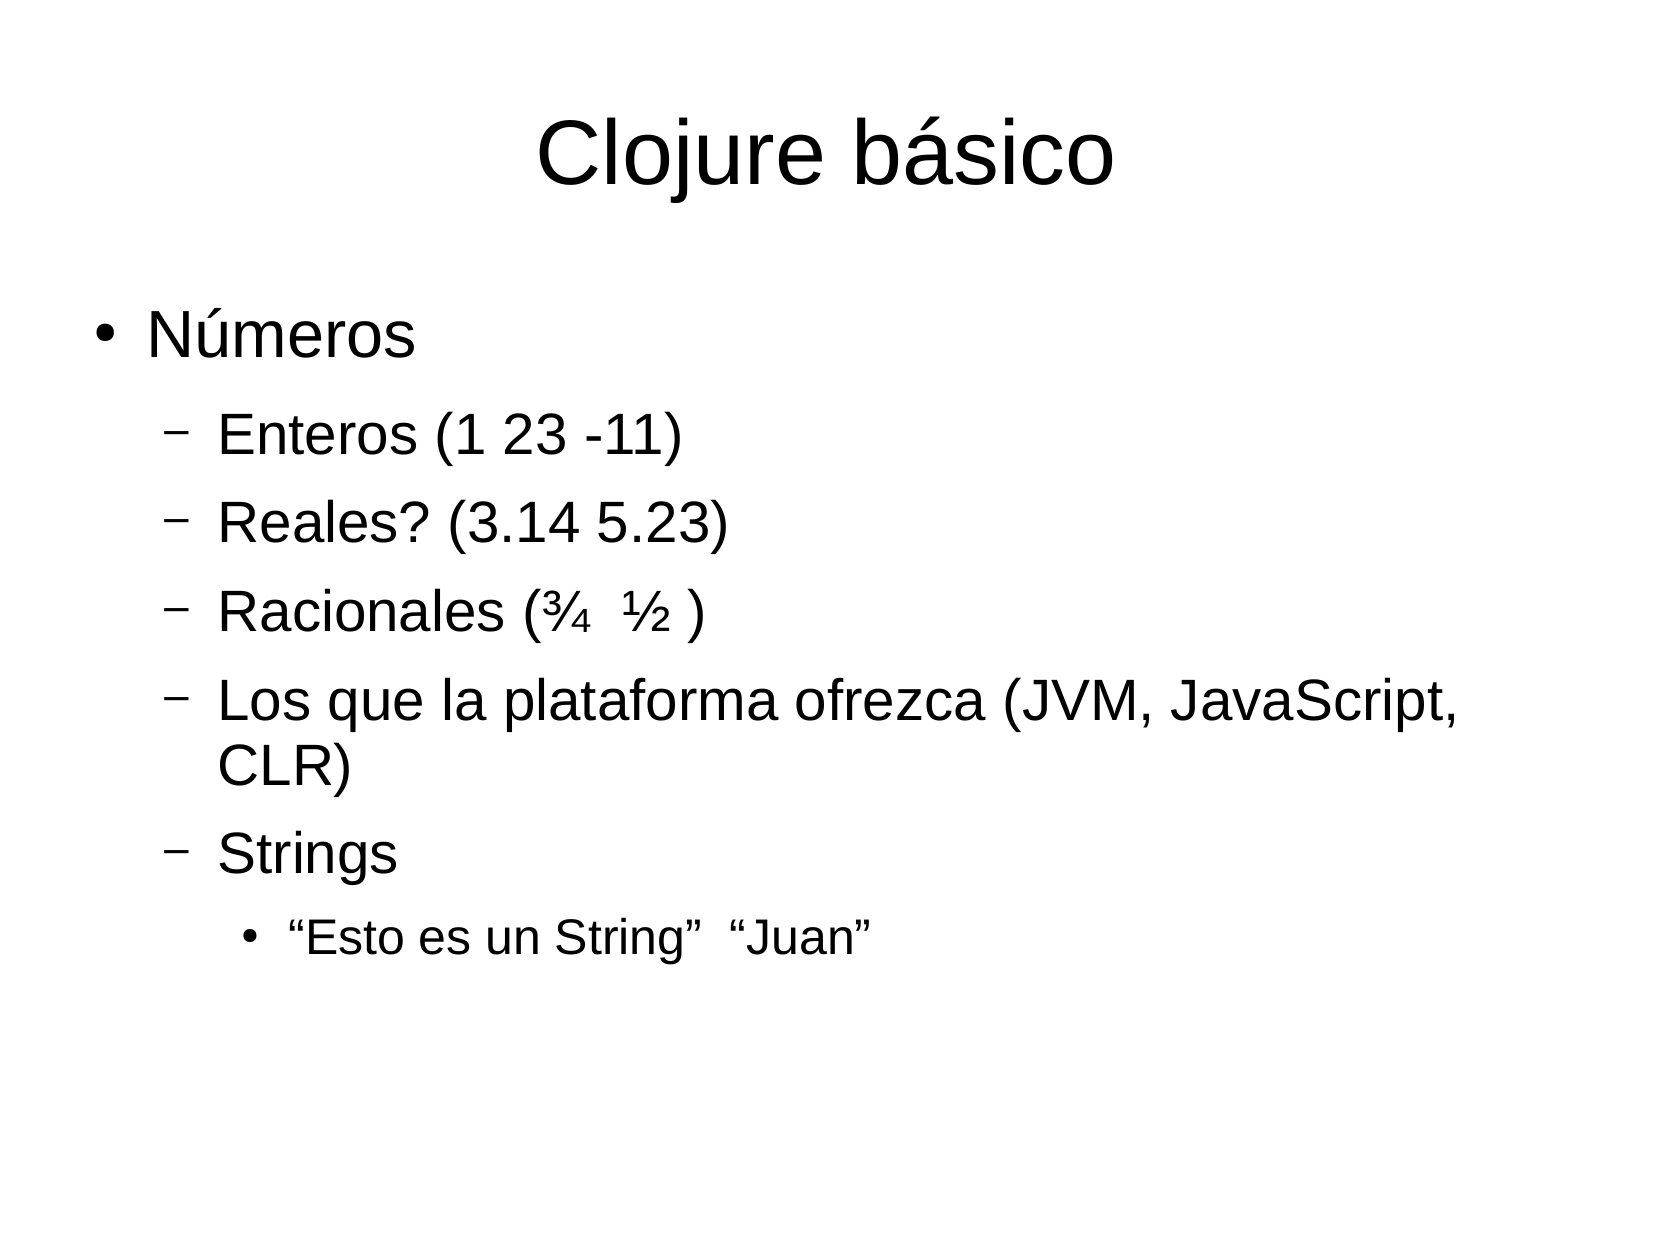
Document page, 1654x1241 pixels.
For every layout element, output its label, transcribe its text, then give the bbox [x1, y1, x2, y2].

list Números Enteros (1 23 -11) Reales? (3.14 5.23) Racionales (¾ ½ ) Los que la plataforma ofrezca (JVM, JavaScript, CLR) Strings “Esto es un String” “Juan” [75, 297, 1564, 1017]
title Clojure básico [82, 49, 1571, 257]
